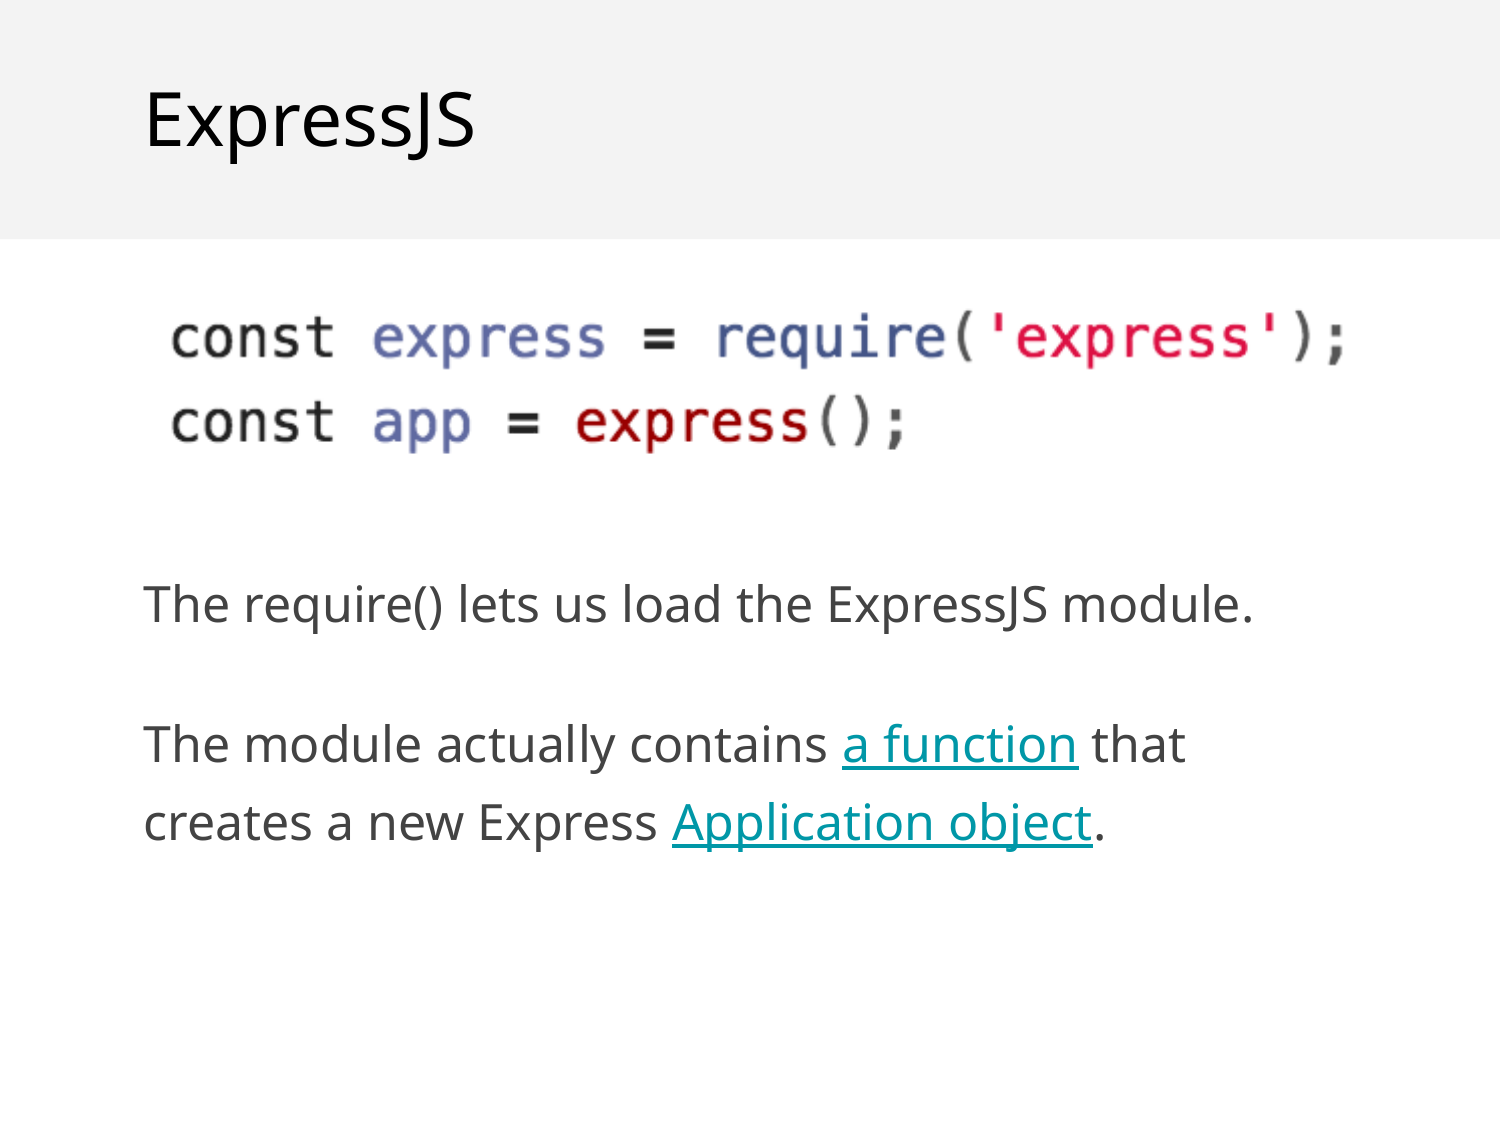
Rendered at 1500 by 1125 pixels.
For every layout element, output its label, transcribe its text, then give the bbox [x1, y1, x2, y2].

title ExpressJS [128, 56, 1372, 183]
picture [128, 277, 1386, 499]
list The require() lets us load the ExpressJS module. The module actually contains a function that creates a new Express Application object. [128, 548, 1372, 1056]
